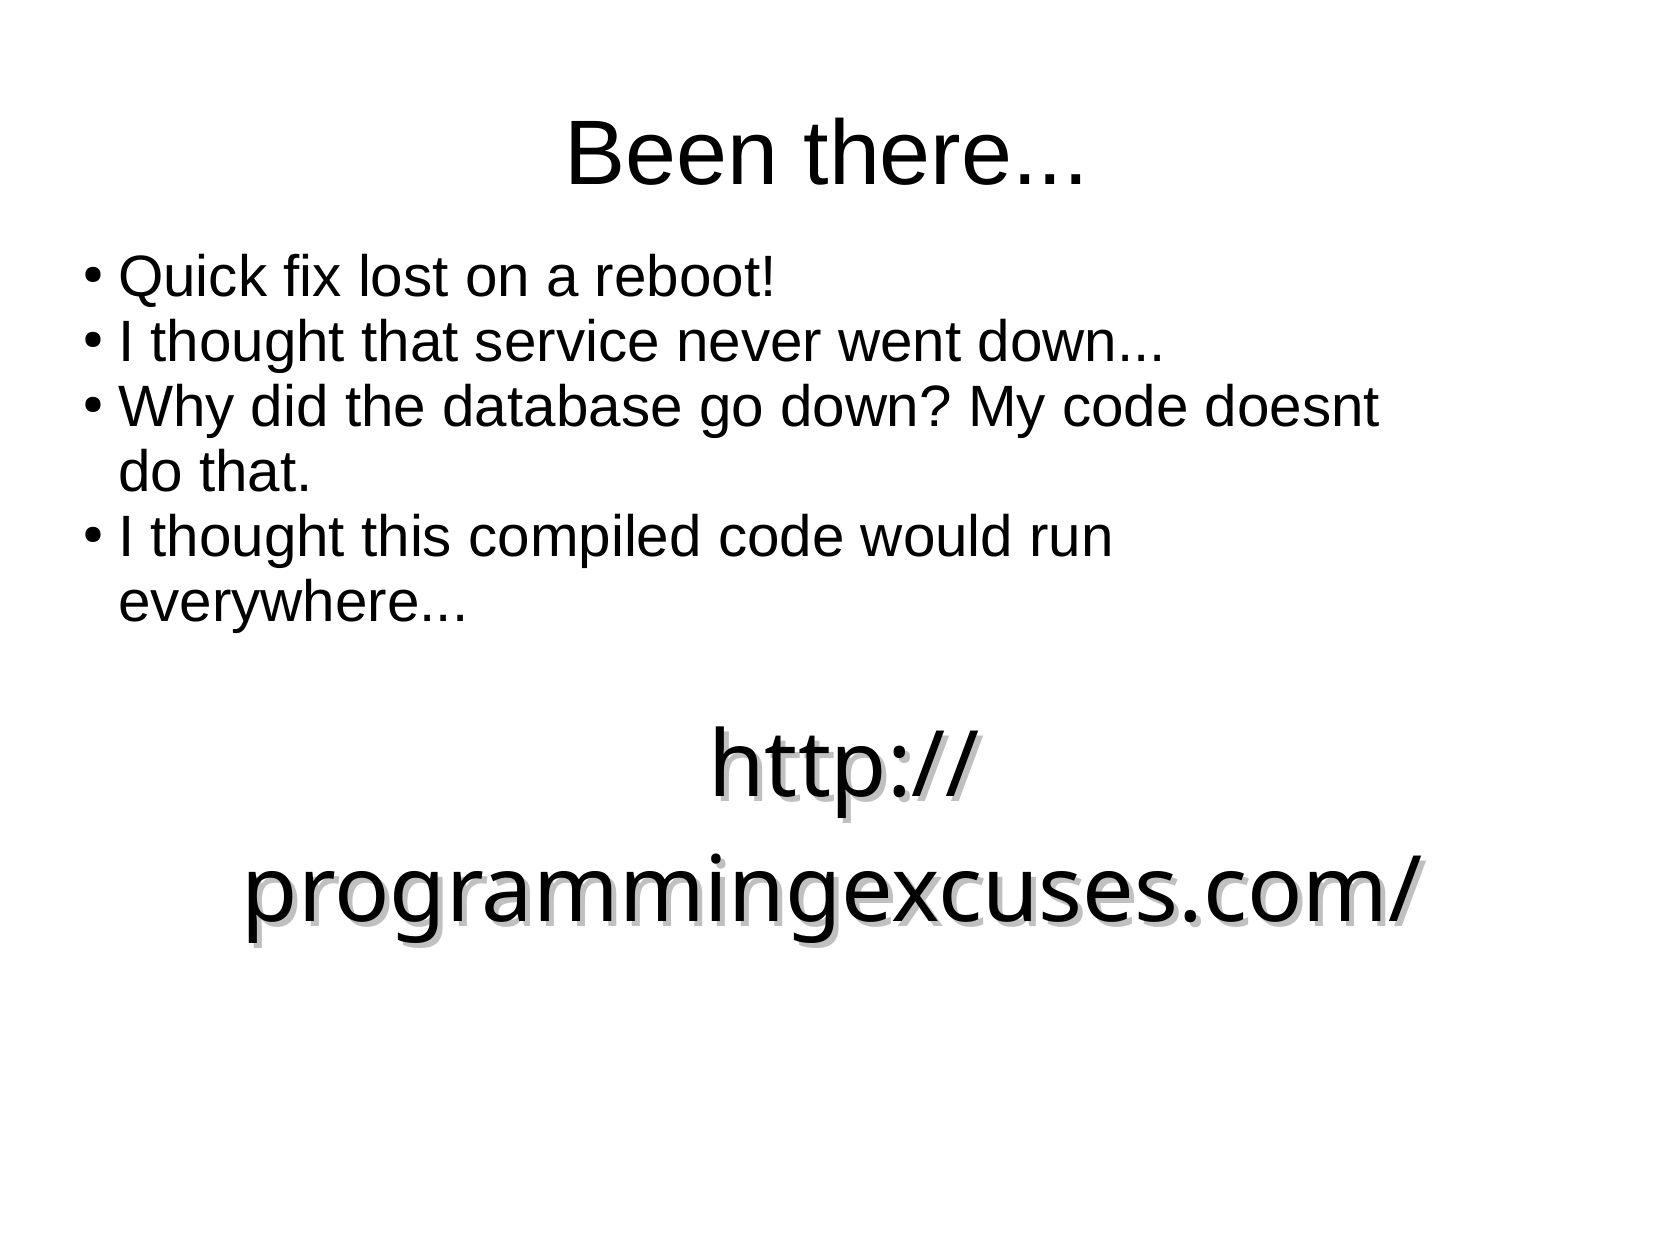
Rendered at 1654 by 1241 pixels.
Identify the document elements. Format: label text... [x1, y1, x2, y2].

subtitle Quick fix lost on a reboot! I thought that service never went down... Why did the database go down? My code doesnt do that. I thought this compiled code would run everywhere... http://programmingexcuses.com/ [82, 236, 1571, 956]
title Been there... [82, 49, 1571, 236]
